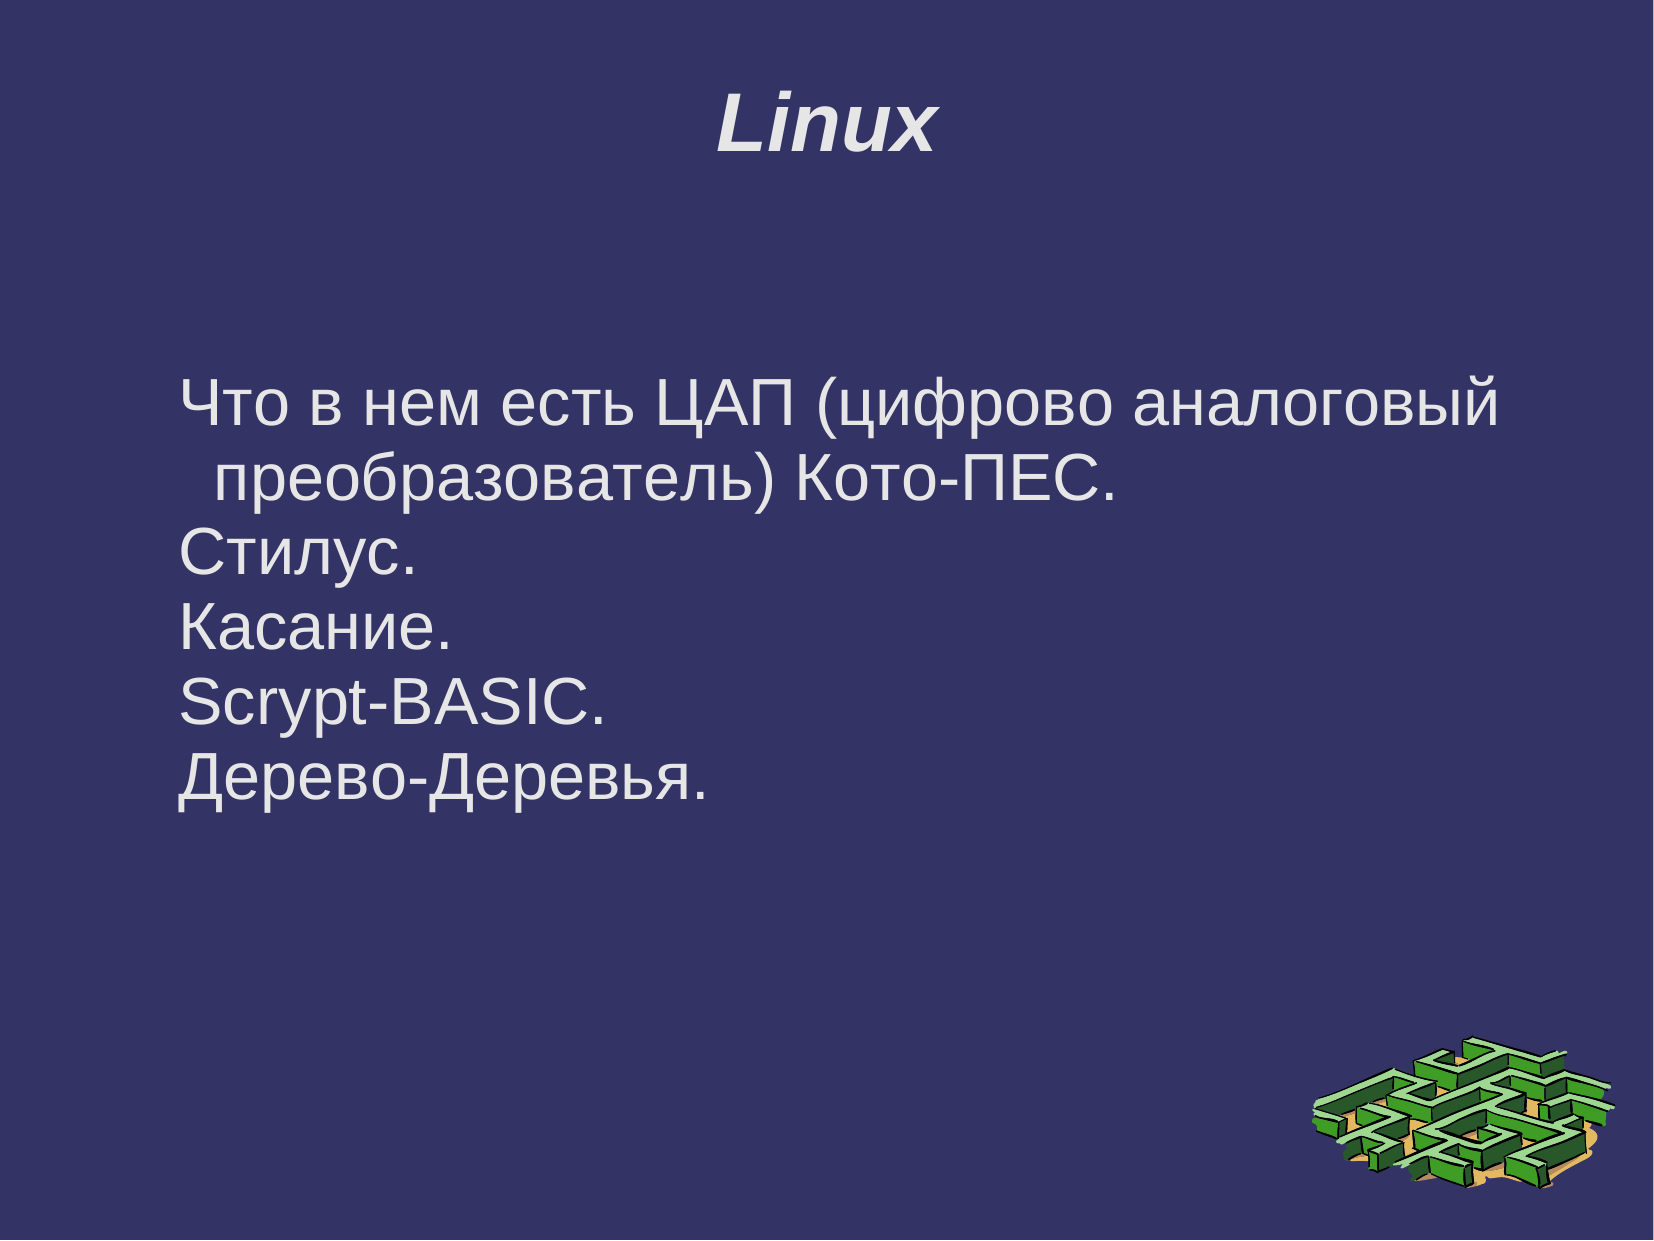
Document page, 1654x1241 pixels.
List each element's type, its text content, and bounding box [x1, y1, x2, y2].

list Что в нем есть ЦАП (цифрово аналоговый преобразователь) Кото-ПЕС. Стилус. Касание. Scrypt-BASIC. Дерево-Деревья. [178, 364, 1570, 1147]
title Linux [121, 19, 1534, 227]
